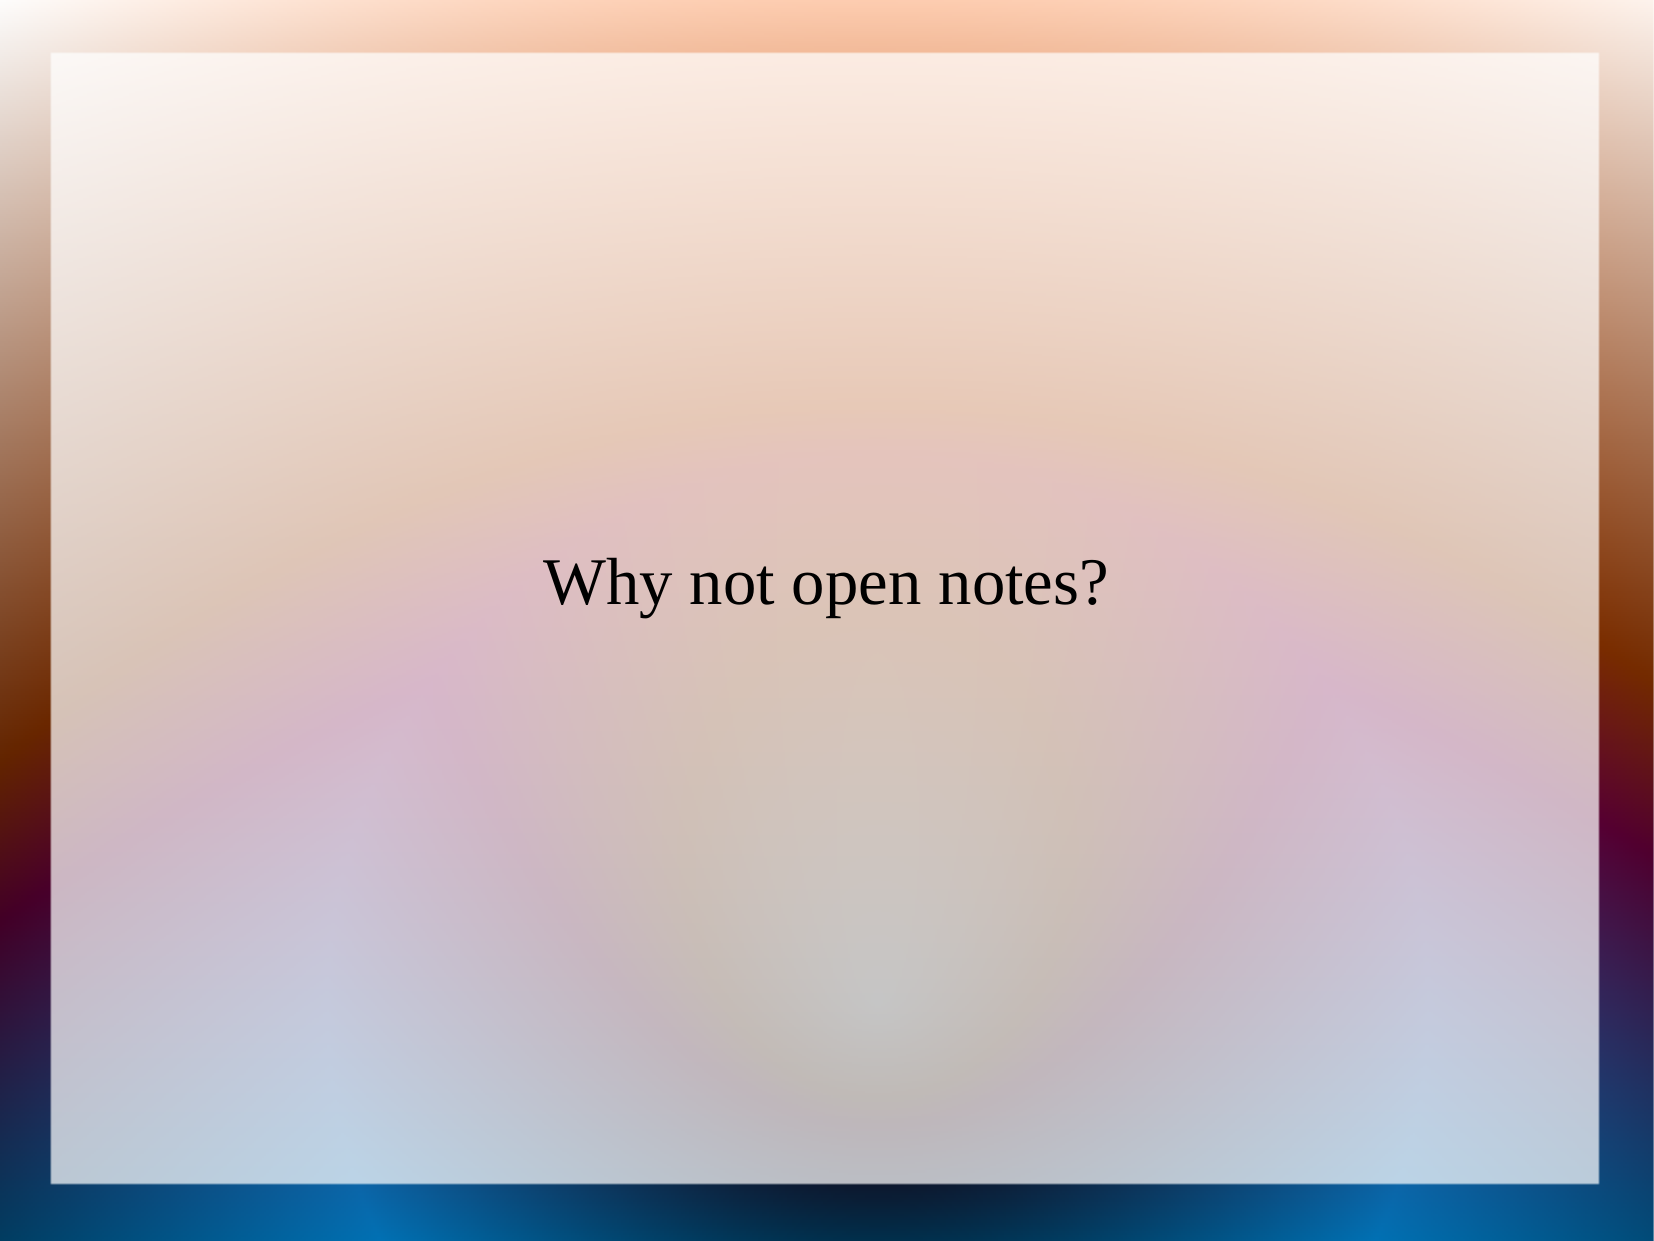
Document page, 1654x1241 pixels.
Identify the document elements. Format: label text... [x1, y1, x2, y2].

picture [0, 0, 1654, 1241]
subtitle Why not open notes? [82, 55, 1571, 1109]
